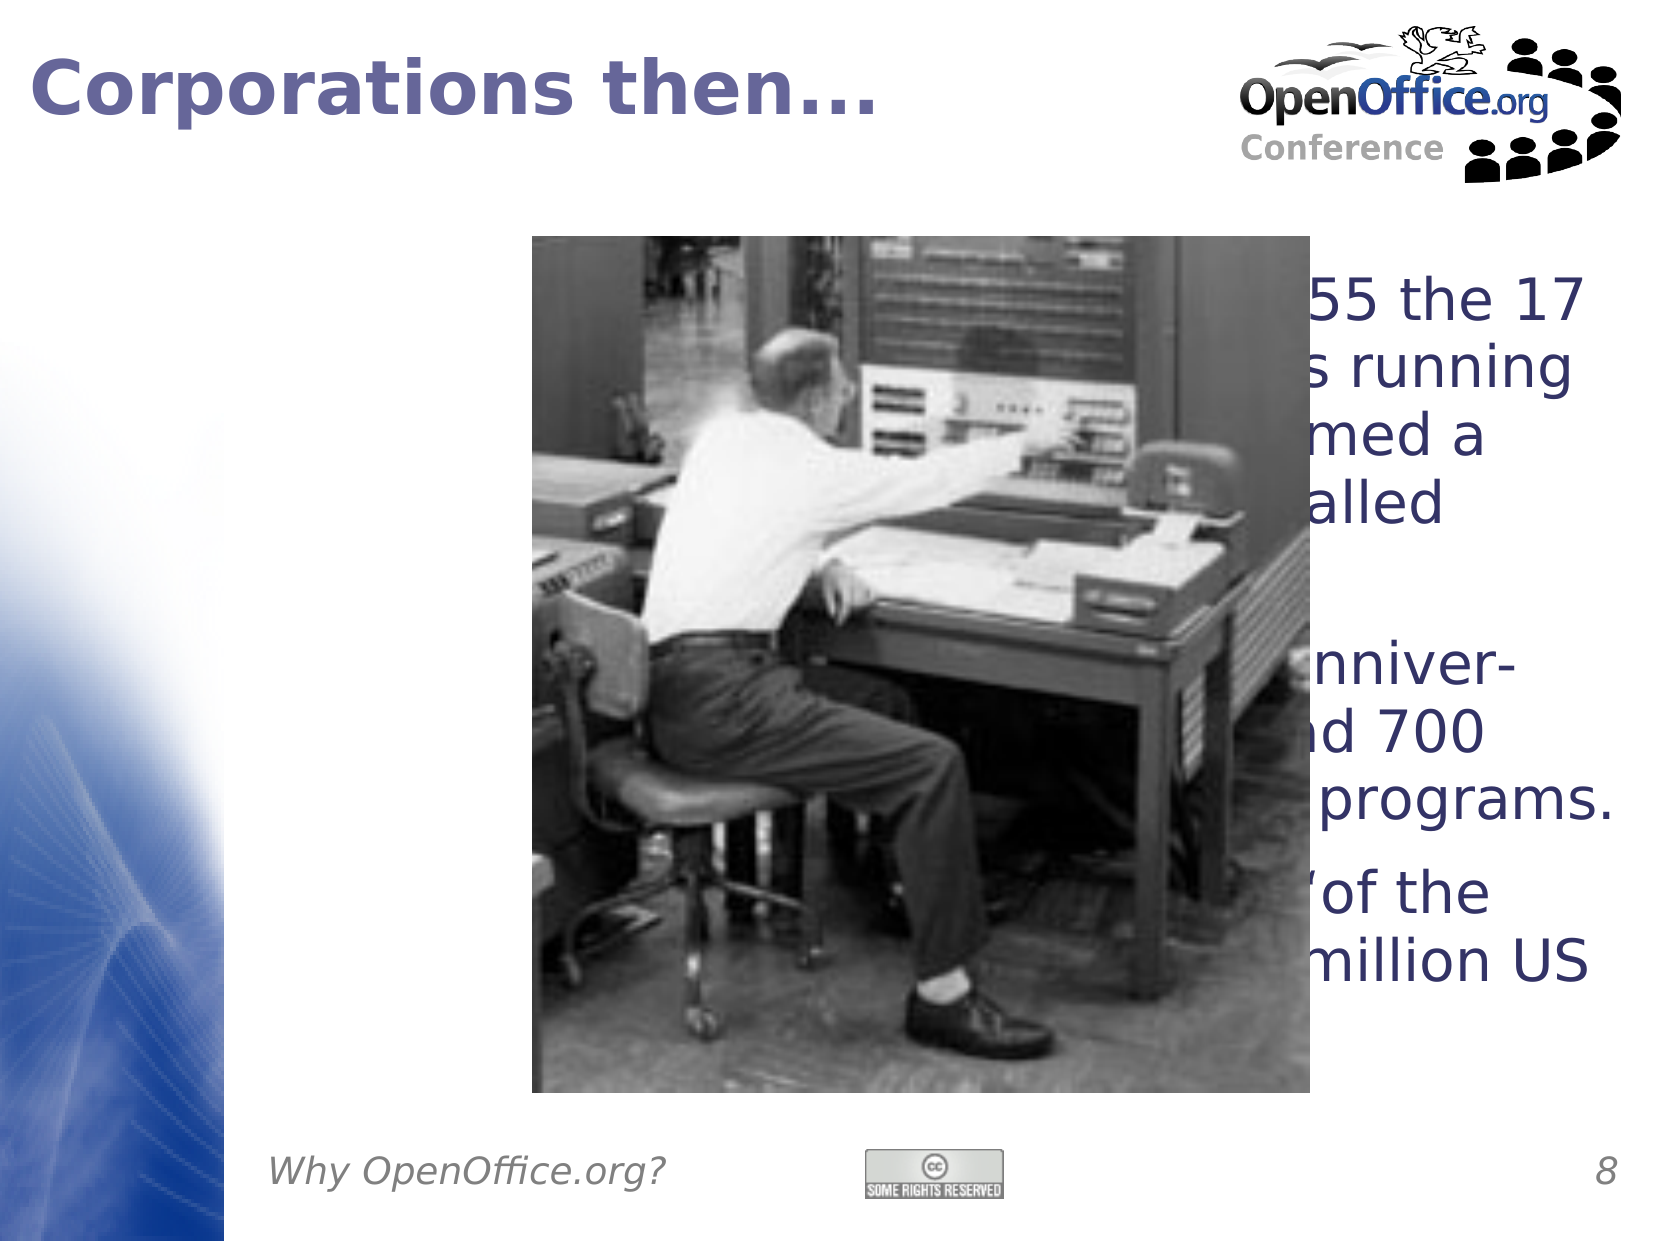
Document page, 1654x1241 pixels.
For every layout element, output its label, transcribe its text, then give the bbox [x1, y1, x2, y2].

picture [0, 0, 1310, 1241]
picture [1240, 26, 1621, 183]
title Corporations then... [29, 29, 1216, 149]
list In August 1955 the 17 organisations running IBM 704s formed a user group called SHARE. By the first anniver-sary, they had 700 open-source programs. They saved “of the order of 1.5 million US Dollars”. [1310, 236, 1619, 1093]
